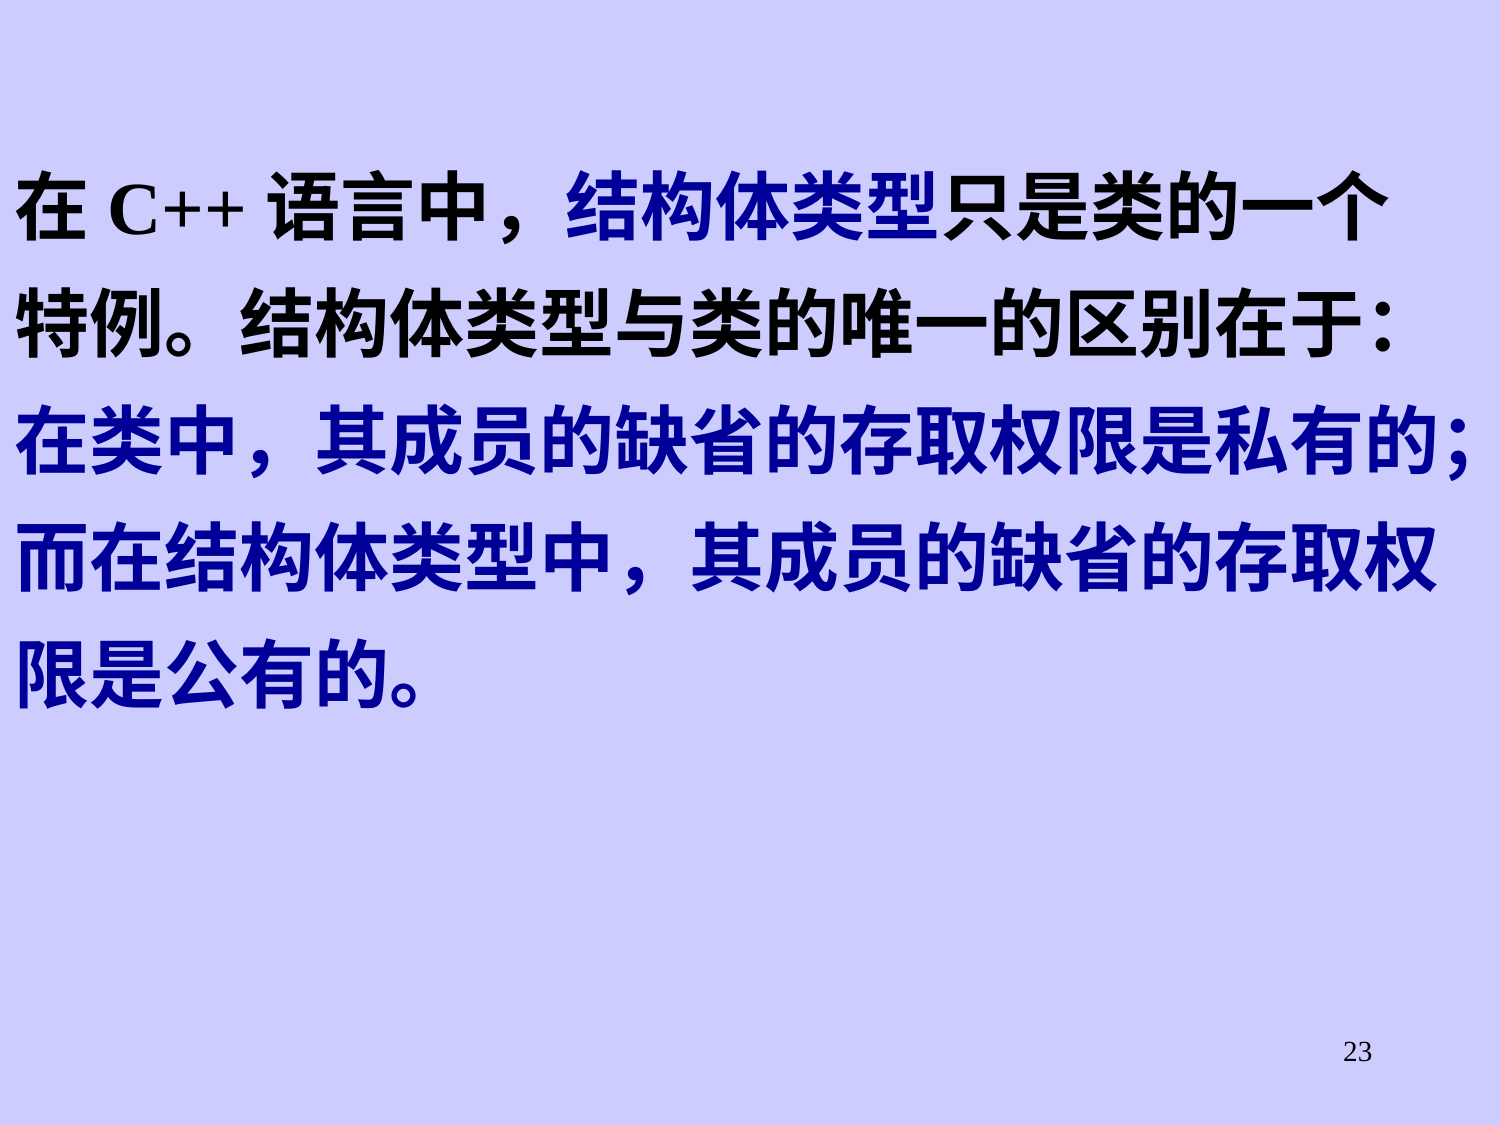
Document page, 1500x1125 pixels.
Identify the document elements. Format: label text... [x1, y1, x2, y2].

text_box 在C++语言中，结构体类型只是类的一个特例。结构体类型与类的唯一的区别在于：在类中，其成员的缺省的存取权限是私有的；而在结构体类型中，其成员的缺省的存取权限是公有的。 [0, 125, 1463, 726]
text_box <编号> [1074, 1025, 1388, 1101]
